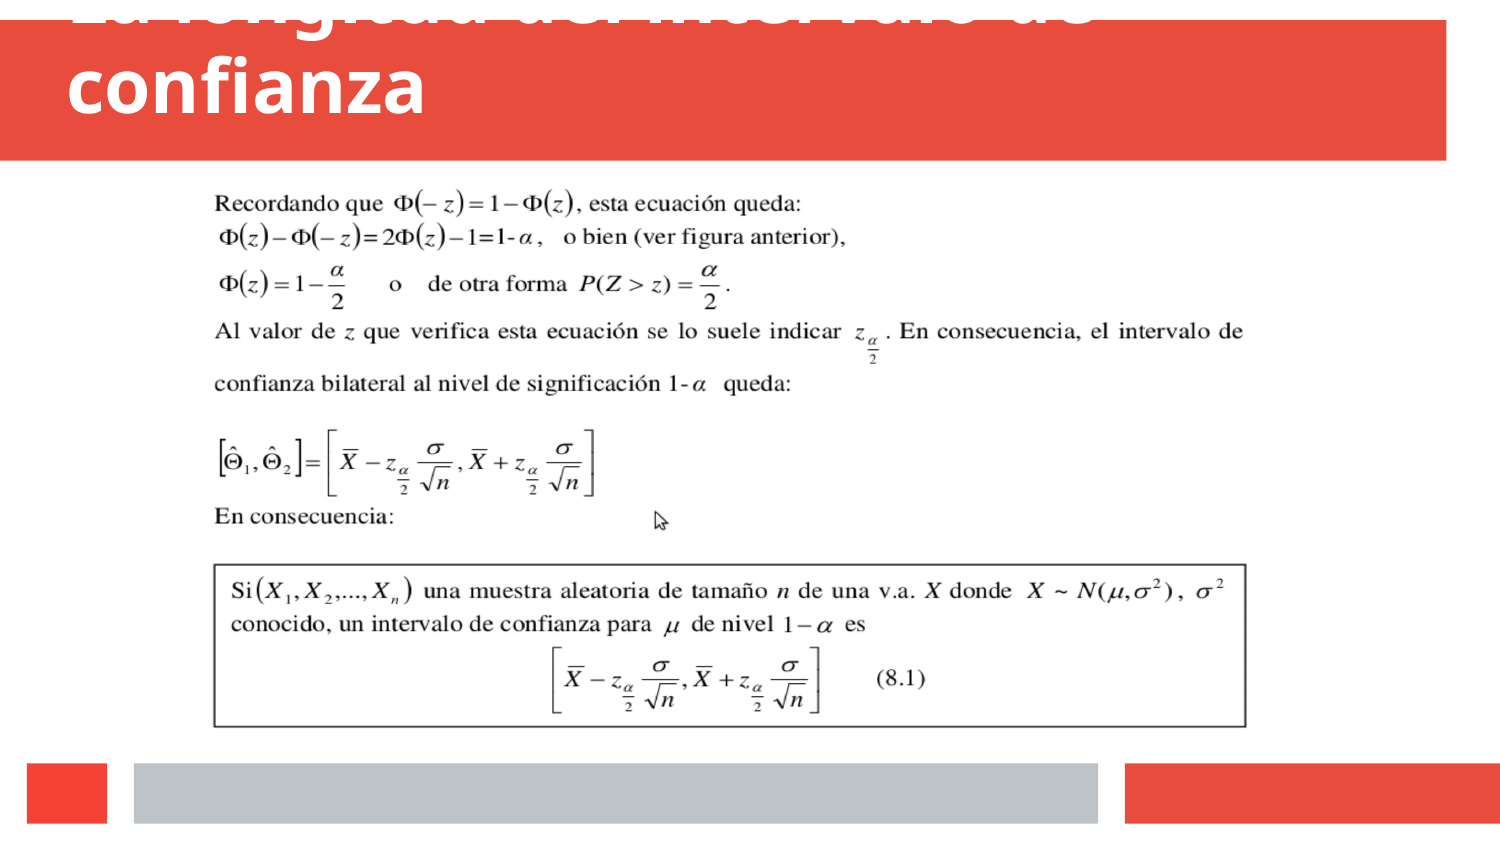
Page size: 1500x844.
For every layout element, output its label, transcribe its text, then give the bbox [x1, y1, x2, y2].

title La longitud del intervalo de confianza [53, 40, 1447, 141]
picture [197, 184, 1261, 844]
